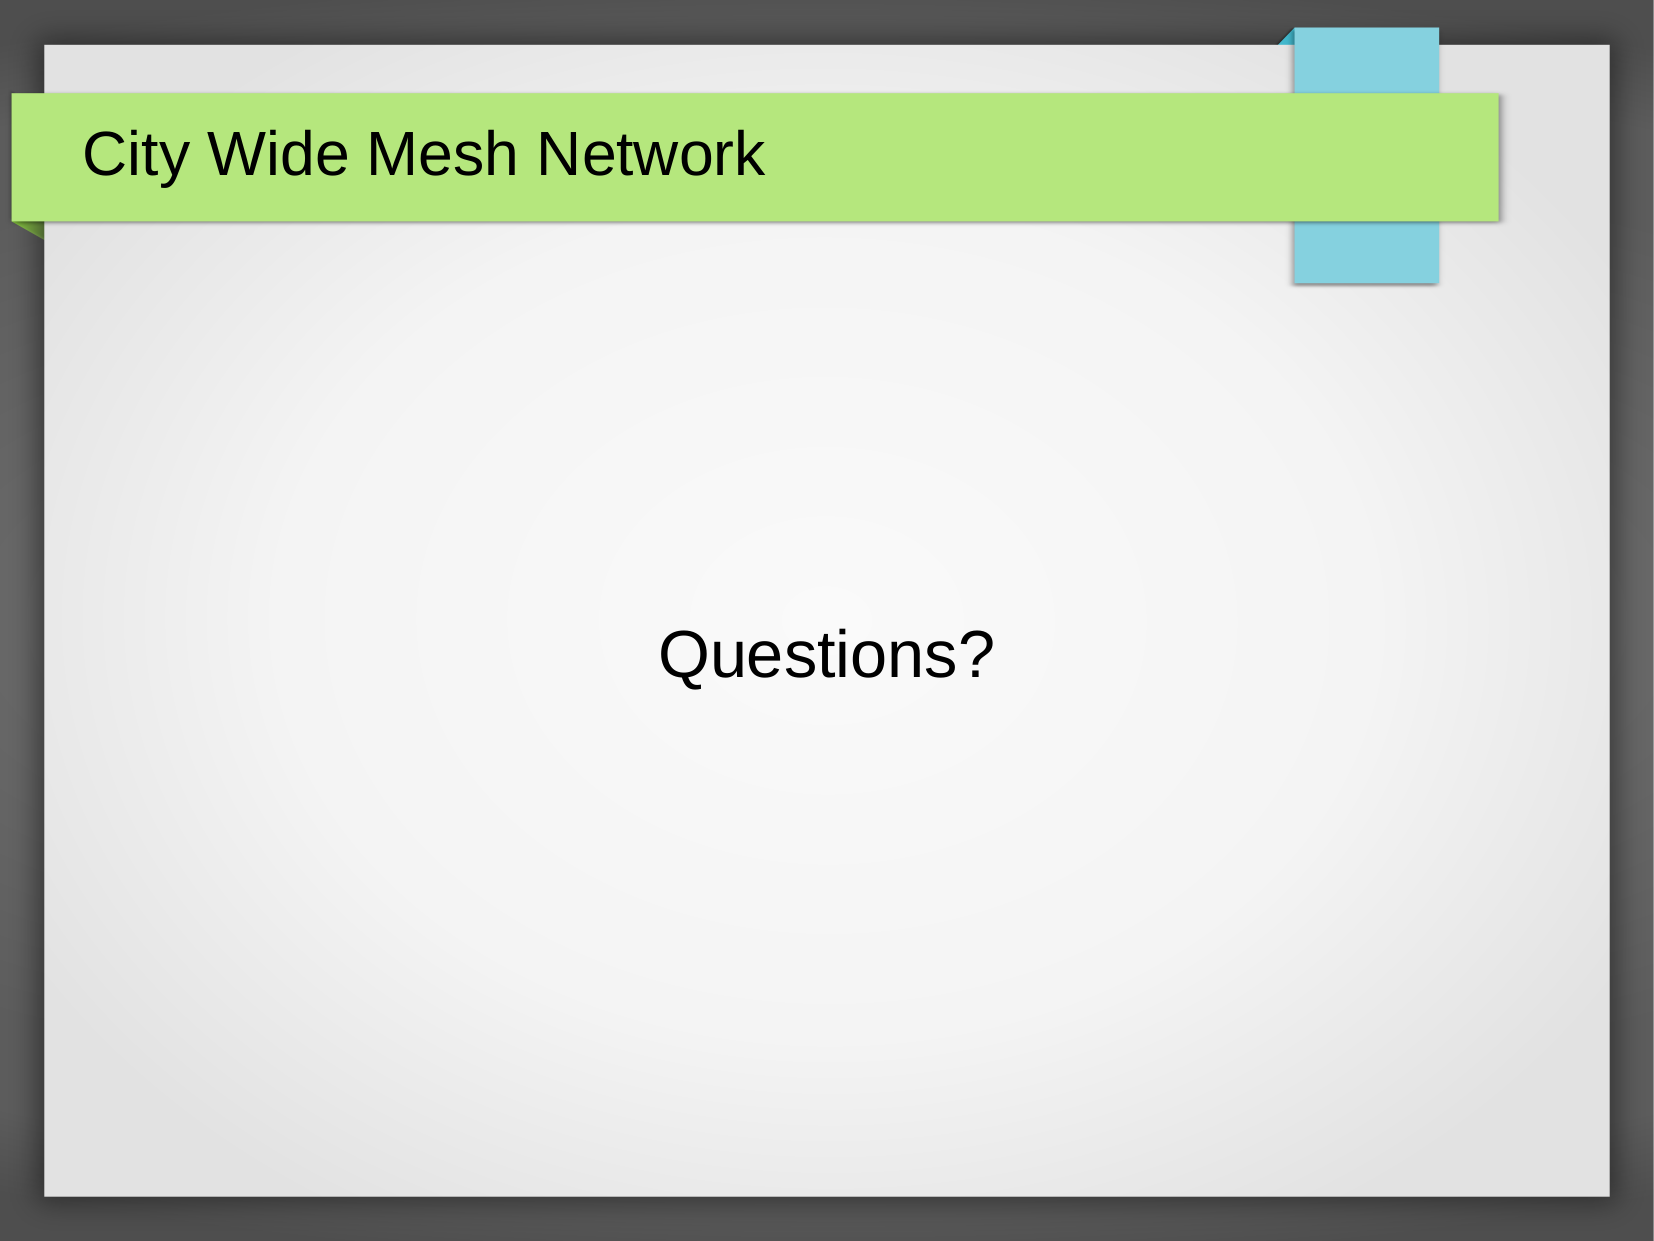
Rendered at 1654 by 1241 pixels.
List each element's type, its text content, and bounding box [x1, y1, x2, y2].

subtitle Questions? [82, 295, 1571, 1015]
picture [0, 0, 1654, 1241]
title City Wide Mesh Network [82, 94, 1264, 213]
